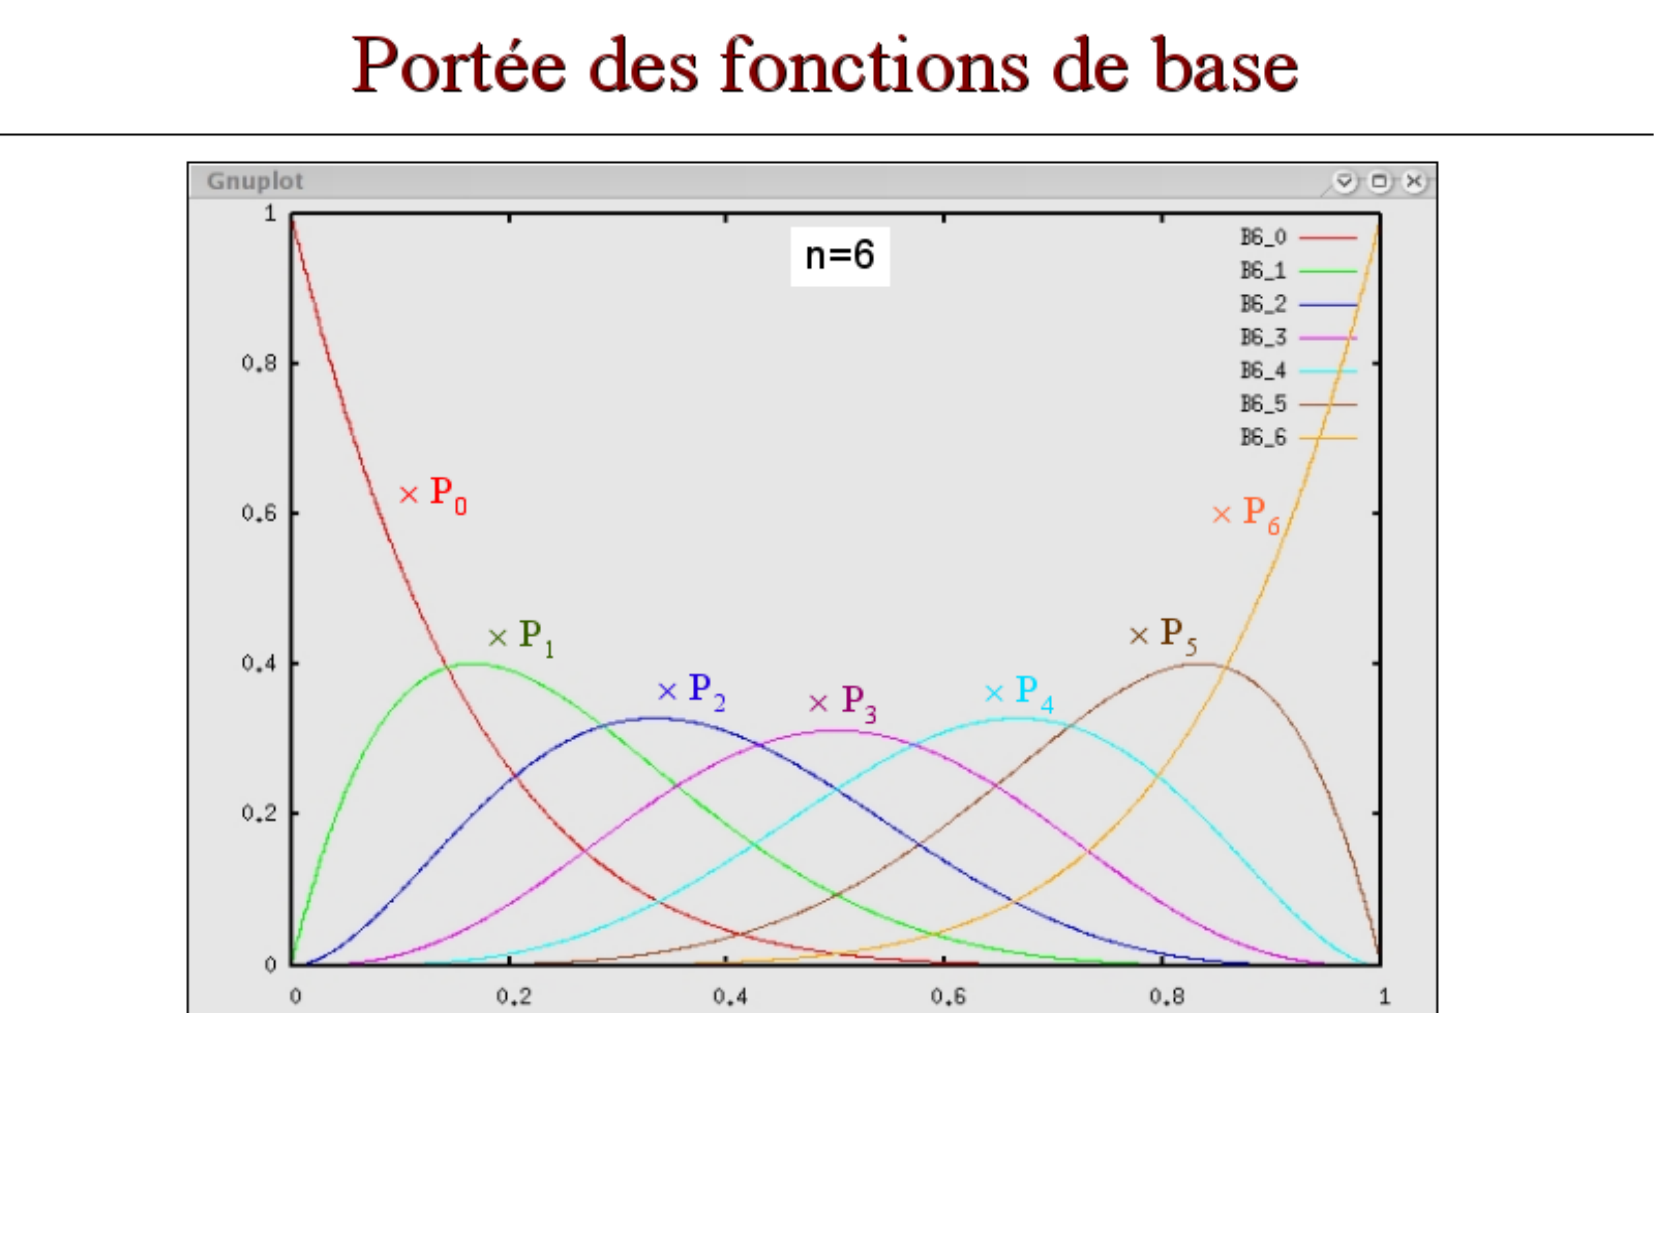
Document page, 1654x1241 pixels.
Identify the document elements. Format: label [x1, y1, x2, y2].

picture [0, 0, 1654, 1013]
